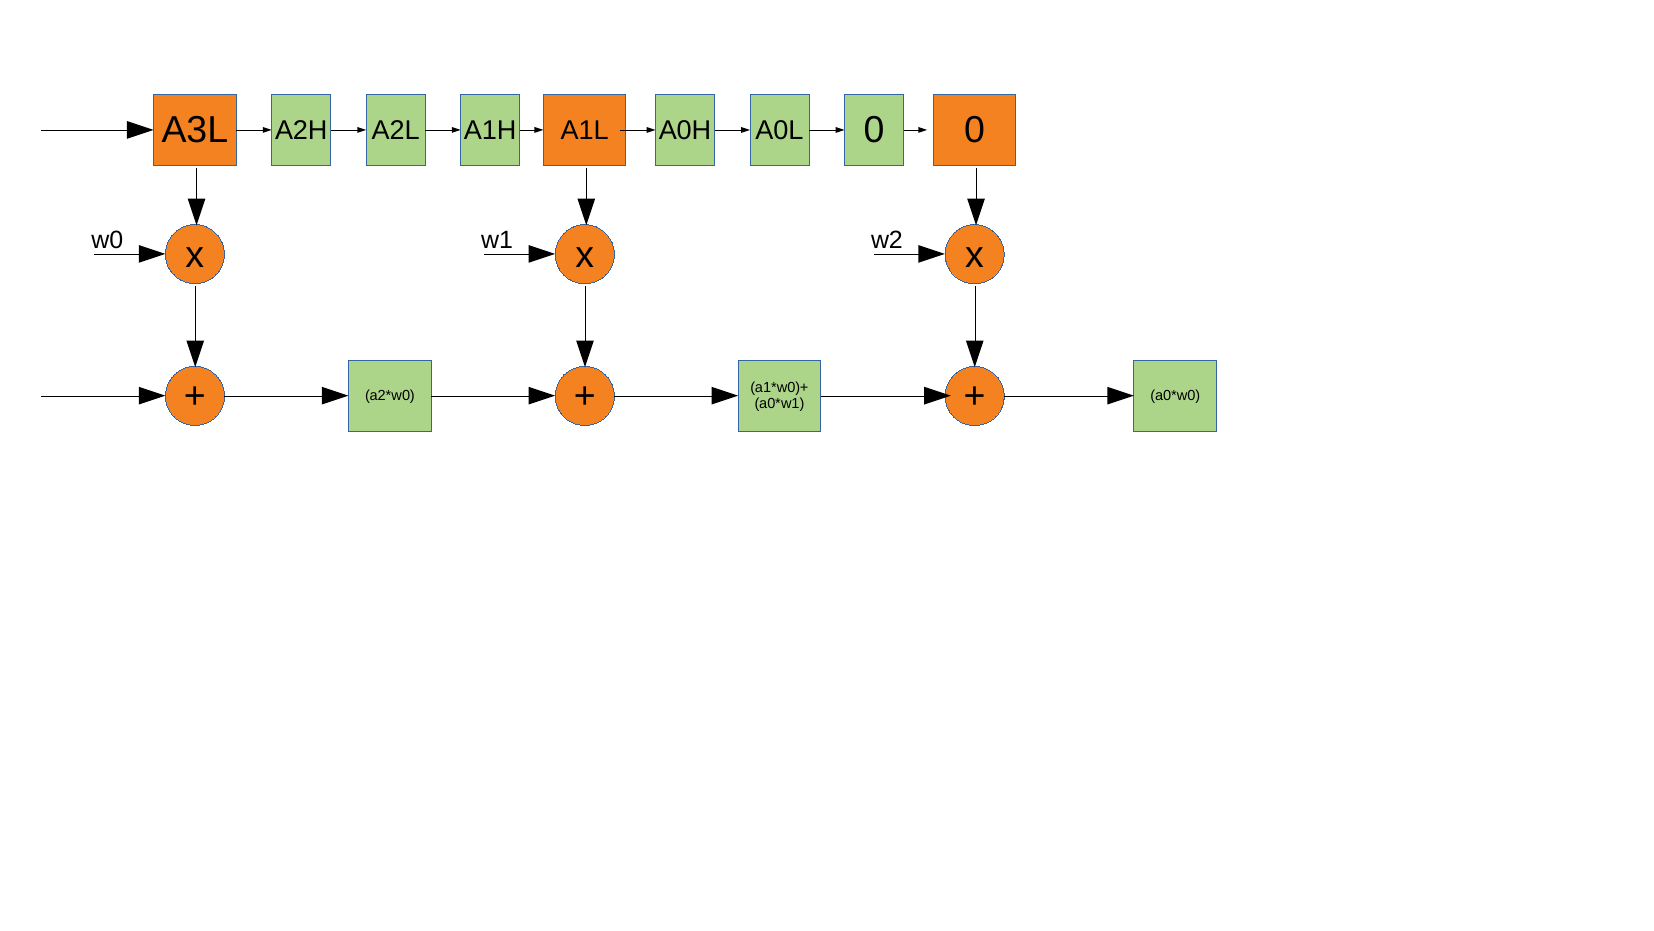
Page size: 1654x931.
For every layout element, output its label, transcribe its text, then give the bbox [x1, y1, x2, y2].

text_box A3L [153, 94, 237, 166]
text_box A2H [271, 94, 331, 166]
text_box A1L [543, 94, 626, 166]
text_box 0 [844, 94, 904, 166]
text_box A1H [460, 94, 520, 166]
text_box A2L [366, 94, 426, 166]
text_box 0 [933, 94, 1016, 166]
text_box w0 [76, 218, 139, 262]
text_box A0H [655, 94, 715, 166]
text_box + [945, 366, 1005, 426]
text_box w1 [466, 218, 529, 262]
text_box x [945, 224, 1005, 284]
text_box (a0*w0) [1133, 360, 1217, 432]
text_box (a1*w0)+ (a0*w1) [738, 360, 821, 432]
text_box + [555, 366, 615, 426]
text_box w2 [856, 218, 918, 262]
text_box (a2*w0) [348, 360, 432, 432]
text_box A0L [750, 94, 810, 166]
text_box x [165, 224, 225, 284]
text_box + [165, 366, 225, 426]
text_box x [555, 224, 615, 284]
